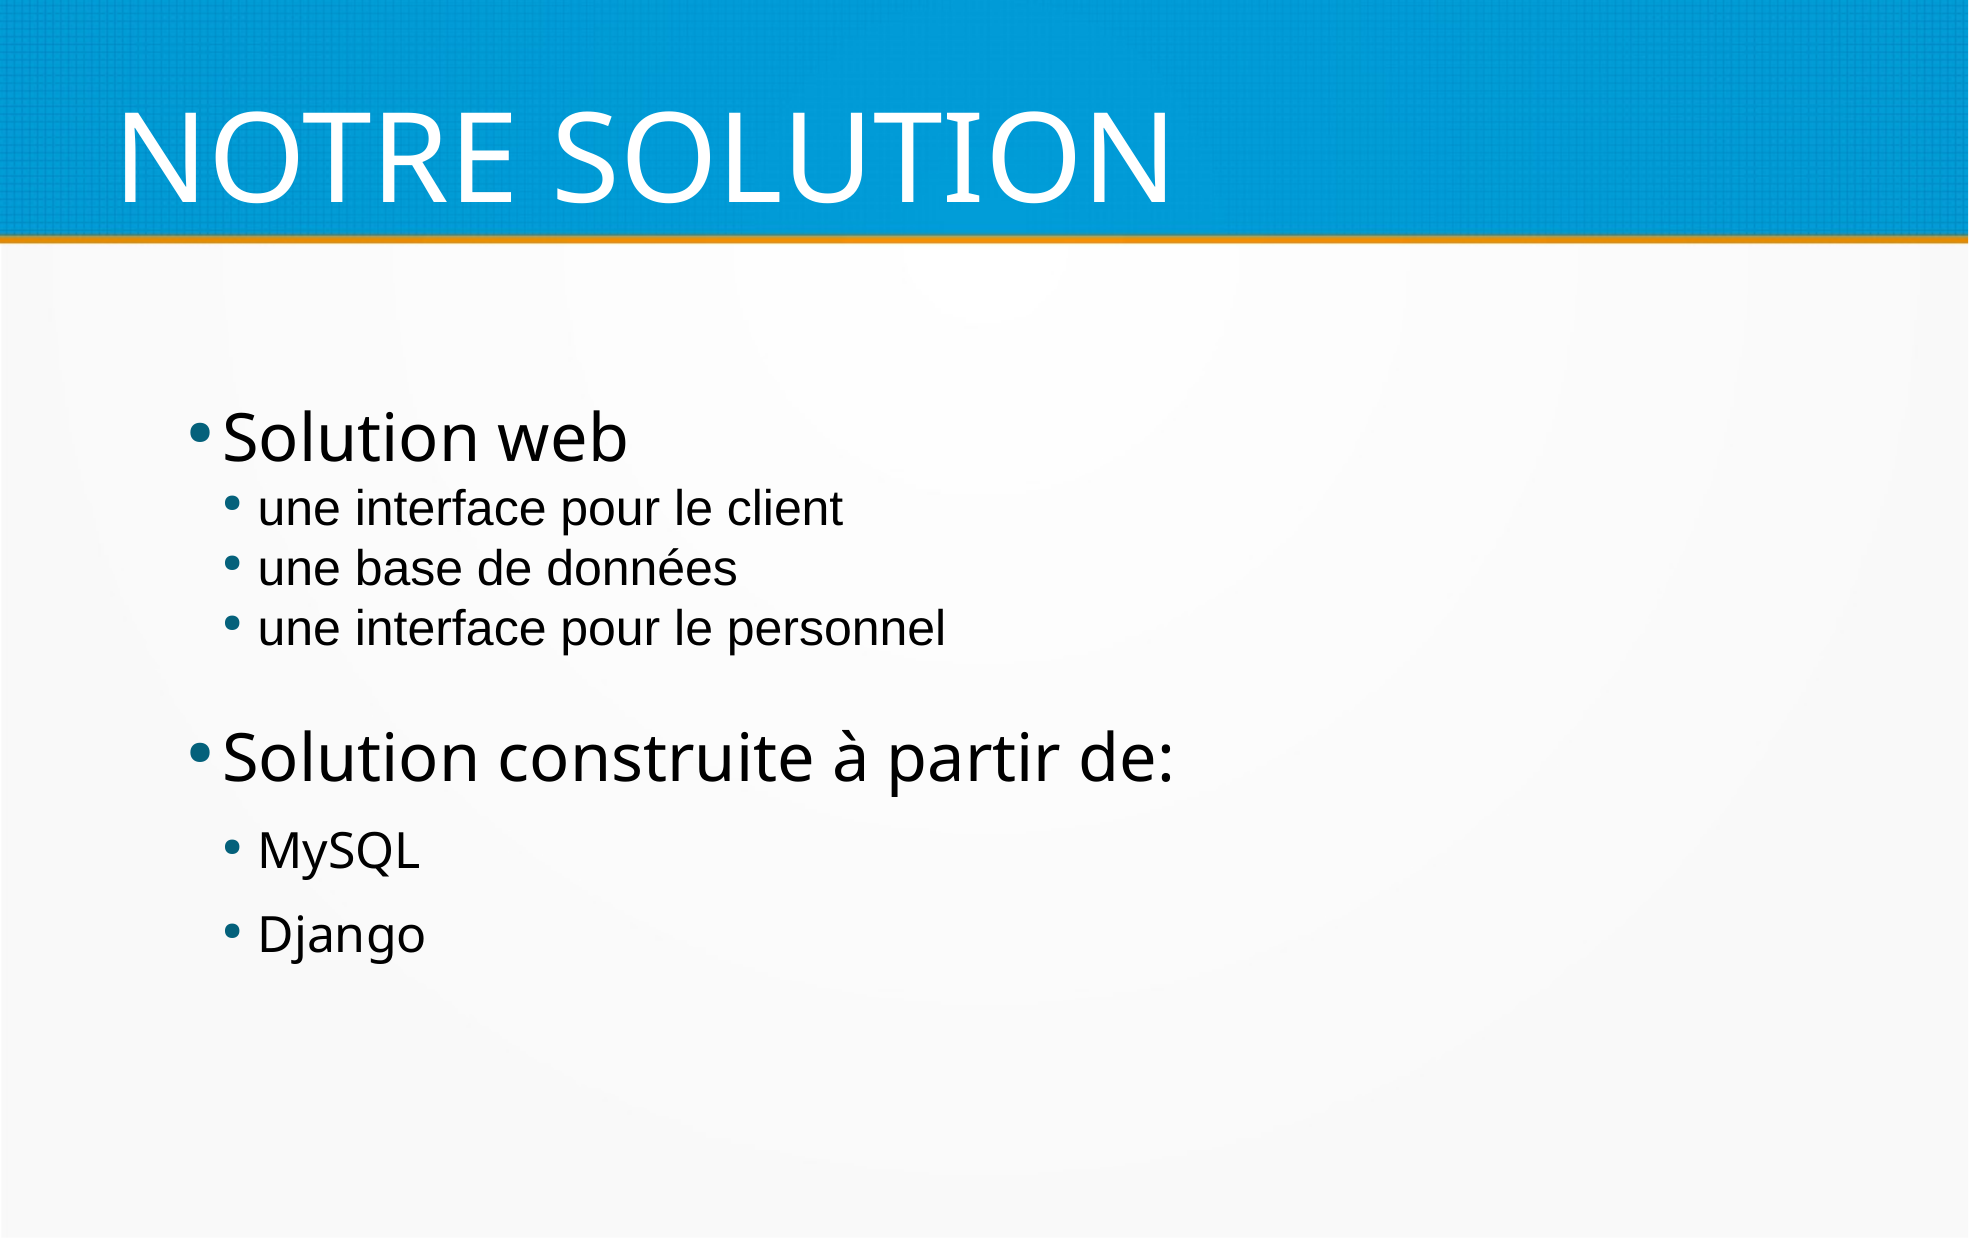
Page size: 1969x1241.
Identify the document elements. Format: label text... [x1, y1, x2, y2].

title NOTRE SOLUTION [98, 49, 1870, 257]
list Solution web une interface pour le client une base de données une interface pour le personnel Solution construite à partir de: MySQL Django [98, 300, 1875, 1185]
picture [0, 233, 1969, 1241]
